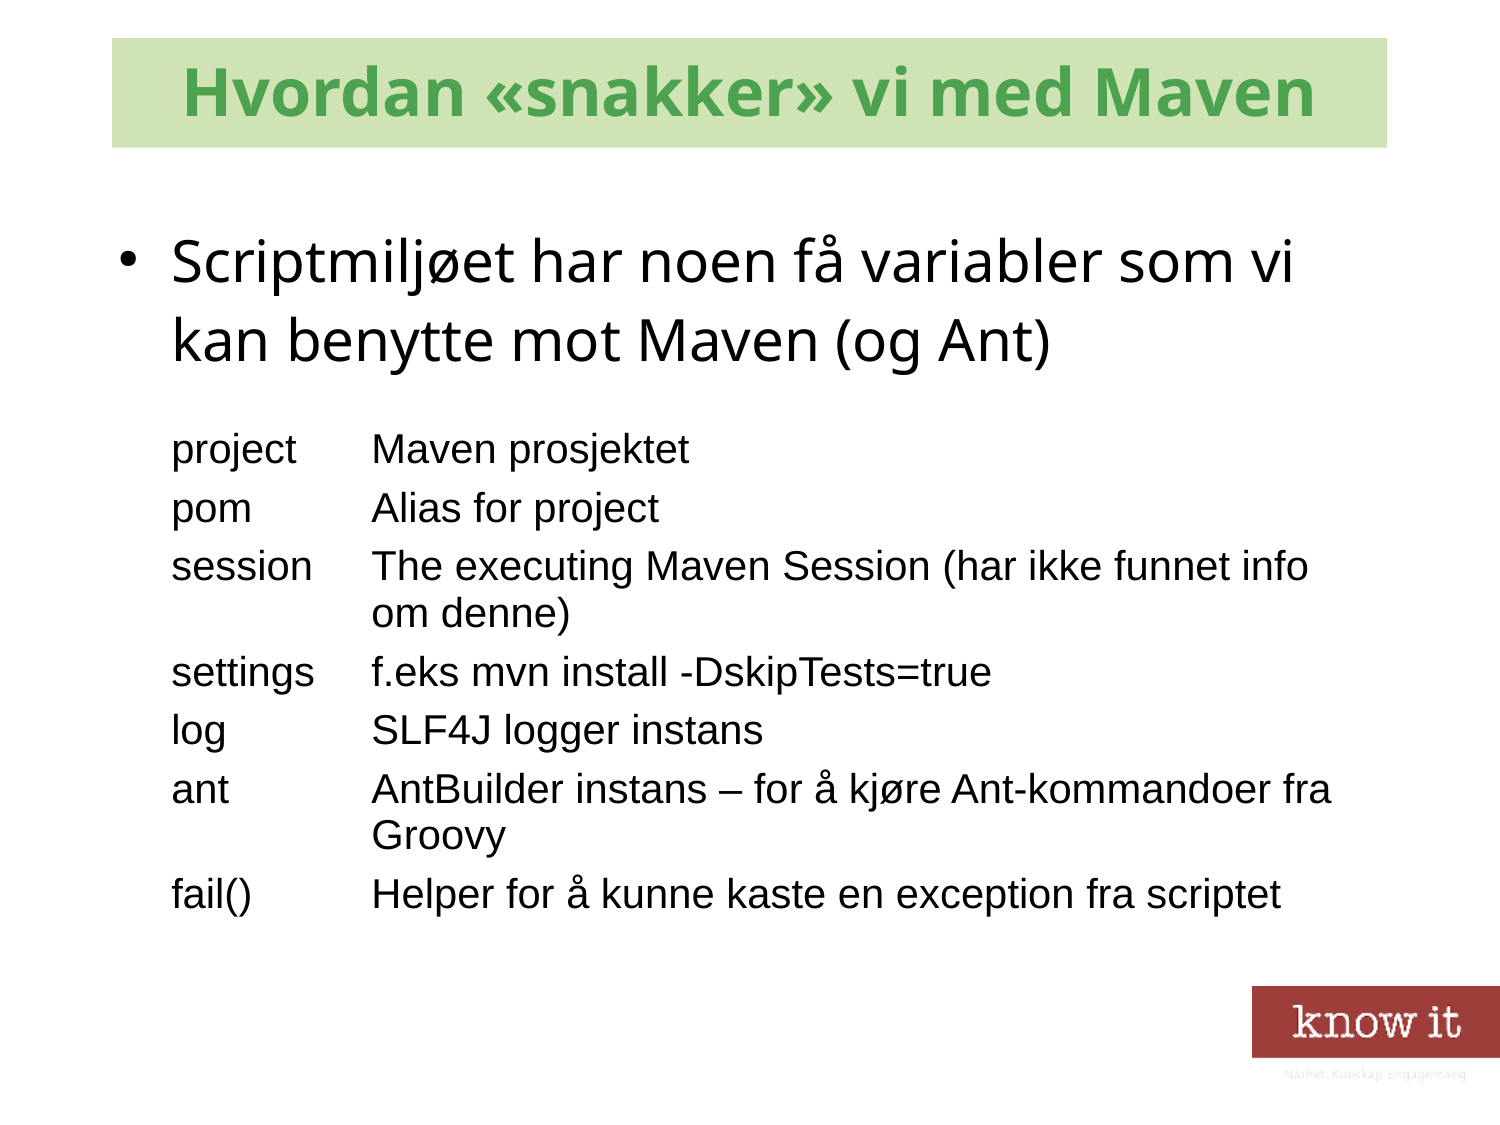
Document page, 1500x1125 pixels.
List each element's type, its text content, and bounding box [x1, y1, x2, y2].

table_cell Helper for å kunne kaste en exception fra scriptet [366, 865, 1382, 924]
table_cell The executing Maven Session (har ikke funnet info om denne) [366, 537, 1382, 643]
table_cell Alias for project [366, 479, 1382, 537]
table_cell pom [165, 479, 366, 537]
text_box Hvordan «snakker» vi med Maven [112, 38, 1388, 148]
table_cell settings [165, 643, 366, 701]
list Scriptmiljøet har noen få variabler som vi kan benytte mot Maven (og Ant) [100, 220, 1360, 384]
table_header project [165, 420, 366, 479]
picture [1252, 986, 1500, 1058]
table_header Maven prosjektet [366, 420, 1382, 479]
table_cell ant [165, 760, 366, 865]
table_cell SLF4J logger instans [366, 701, 1382, 760]
table_cell f.eks mvn install -DskipTests=true [366, 643, 1382, 701]
table_cell AntBuilder instans – for å kjøre Ant-kommandoer fra Groovy [366, 760, 1382, 865]
table_cell fail() [165, 865, 366, 924]
table_cell log [165, 701, 366, 760]
table_cell session [165, 537, 366, 643]
